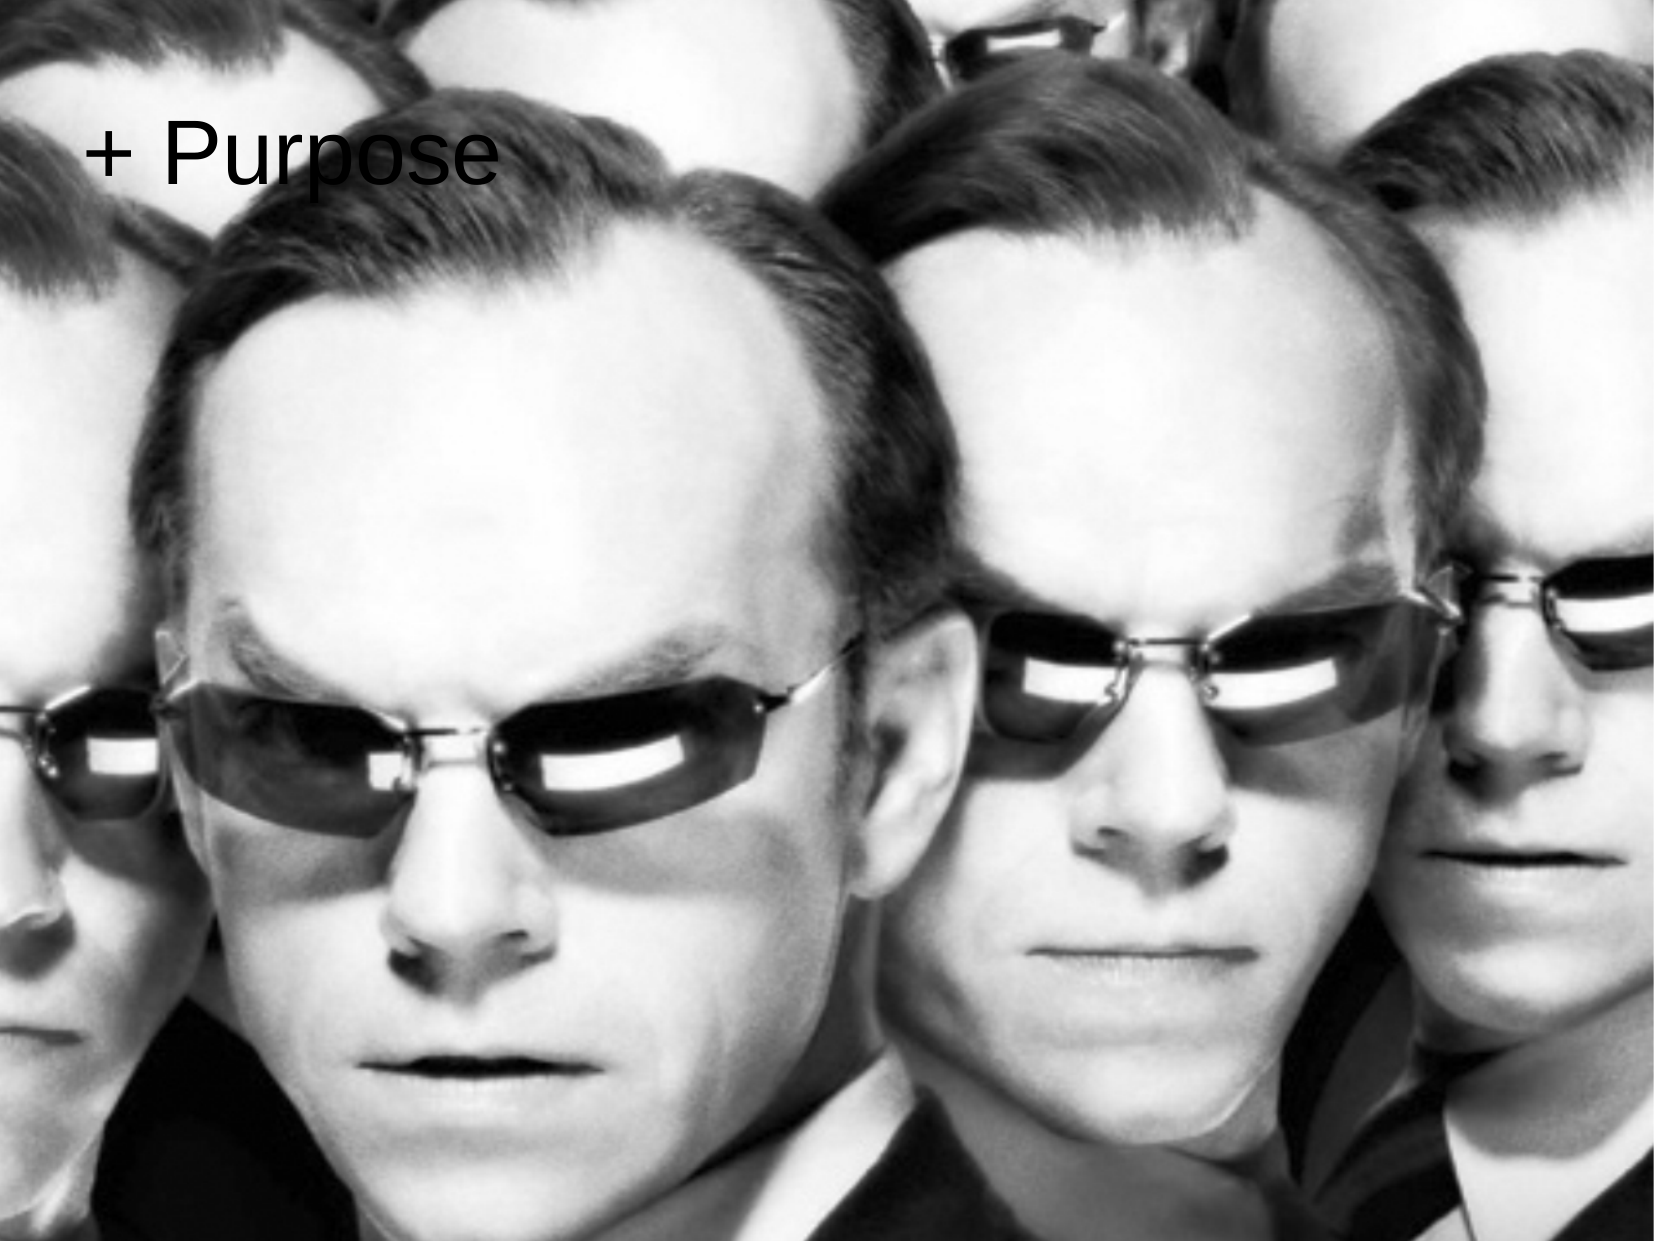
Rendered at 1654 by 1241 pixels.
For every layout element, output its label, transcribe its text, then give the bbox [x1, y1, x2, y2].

list [82, 290, 1538, 1010]
picture [0, 0, 1654, 1241]
title + Purpose [82, 49, 1571, 257]
